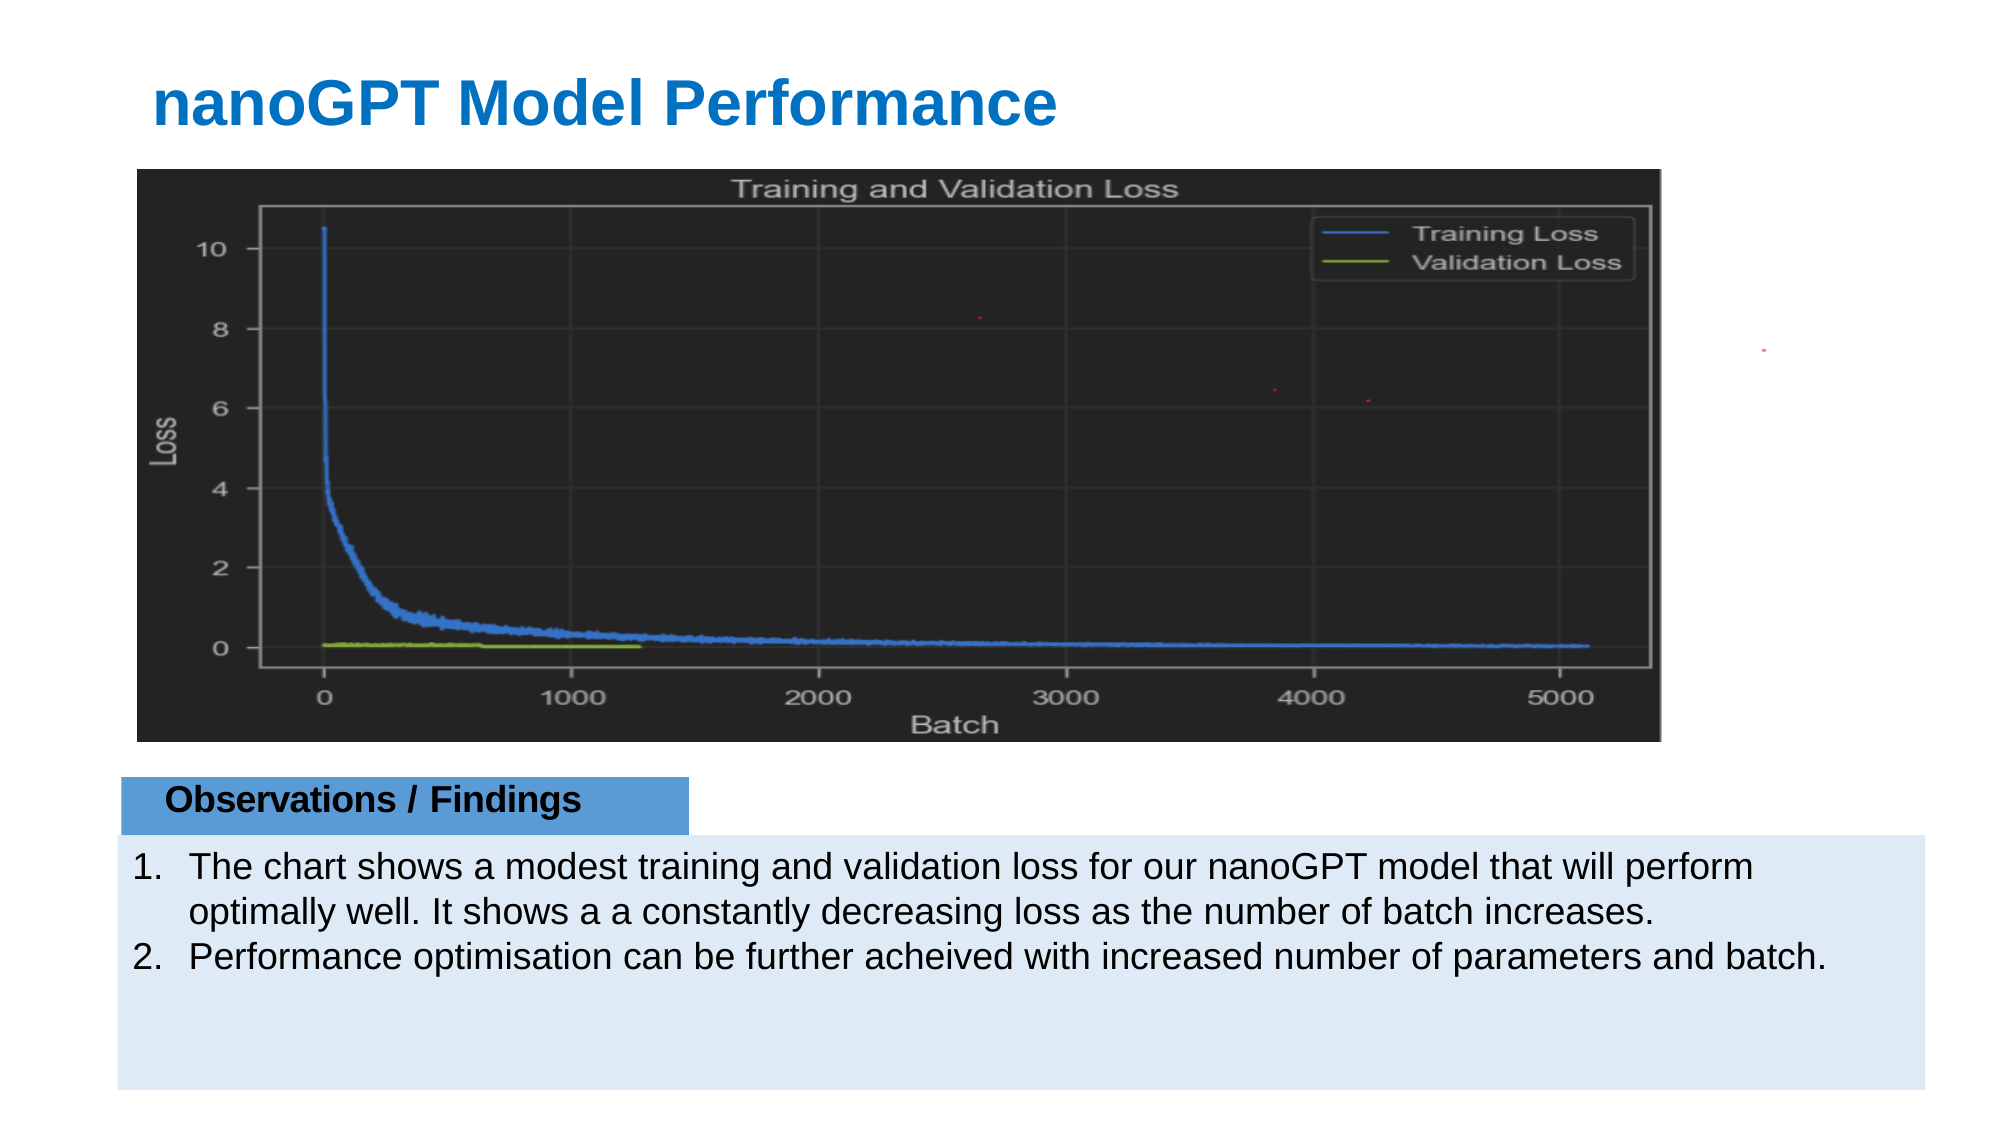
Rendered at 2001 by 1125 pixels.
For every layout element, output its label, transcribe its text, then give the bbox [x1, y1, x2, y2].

text_box Observations / Findings [121, 777, 689, 836]
picture [137, 169, 1768, 742]
title nanoGPT Model Performance [137, 59, 1863, 150]
text_box The chart shows a modest training and validation loss for our nanoGPT model that will perform optimally well. It shows a a constantly decreasing loss as the number of batch increases. Performance optimisation can be further acheived with increased number of parameters and batch. [117, 835, 1926, 1090]
